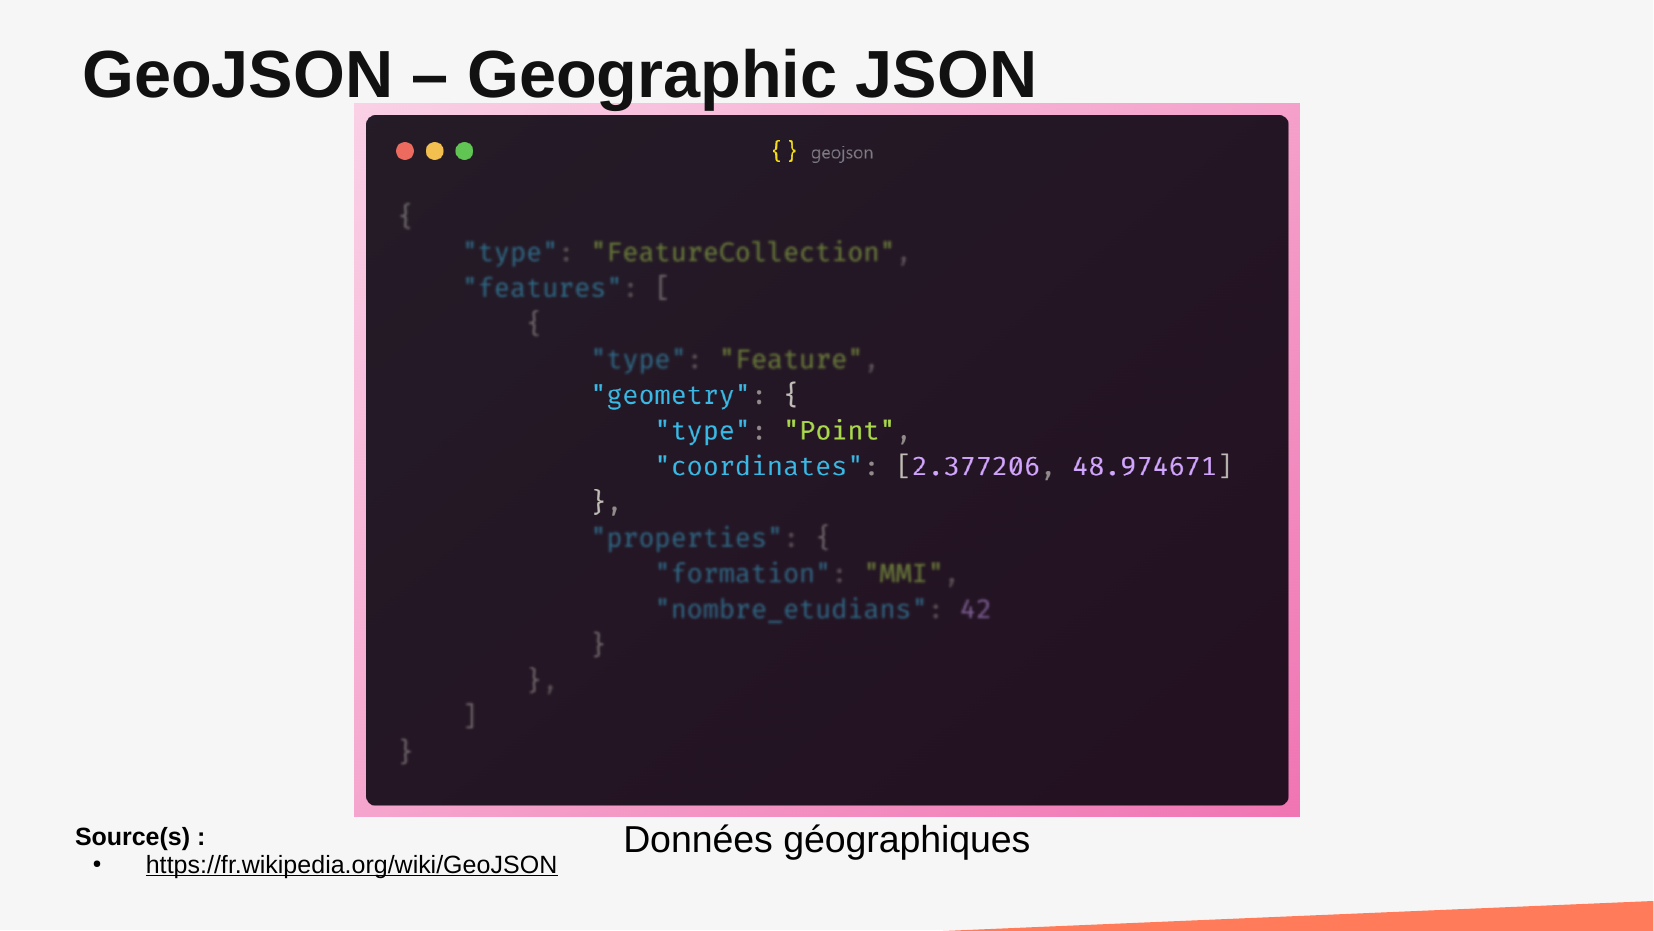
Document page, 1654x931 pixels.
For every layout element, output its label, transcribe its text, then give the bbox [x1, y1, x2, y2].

title GeoJSON – Geographic JSON [82, 37, 1571, 115]
text_box Données géographiques [295, 811, 1358, 869]
picture [354, 115, 1300, 811]
text_box Source(s) : https://fr.wikipedia.org/wiki/GeoJSON [60, 815, 1546, 929]
text_box [943, 900, 1654, 931]
